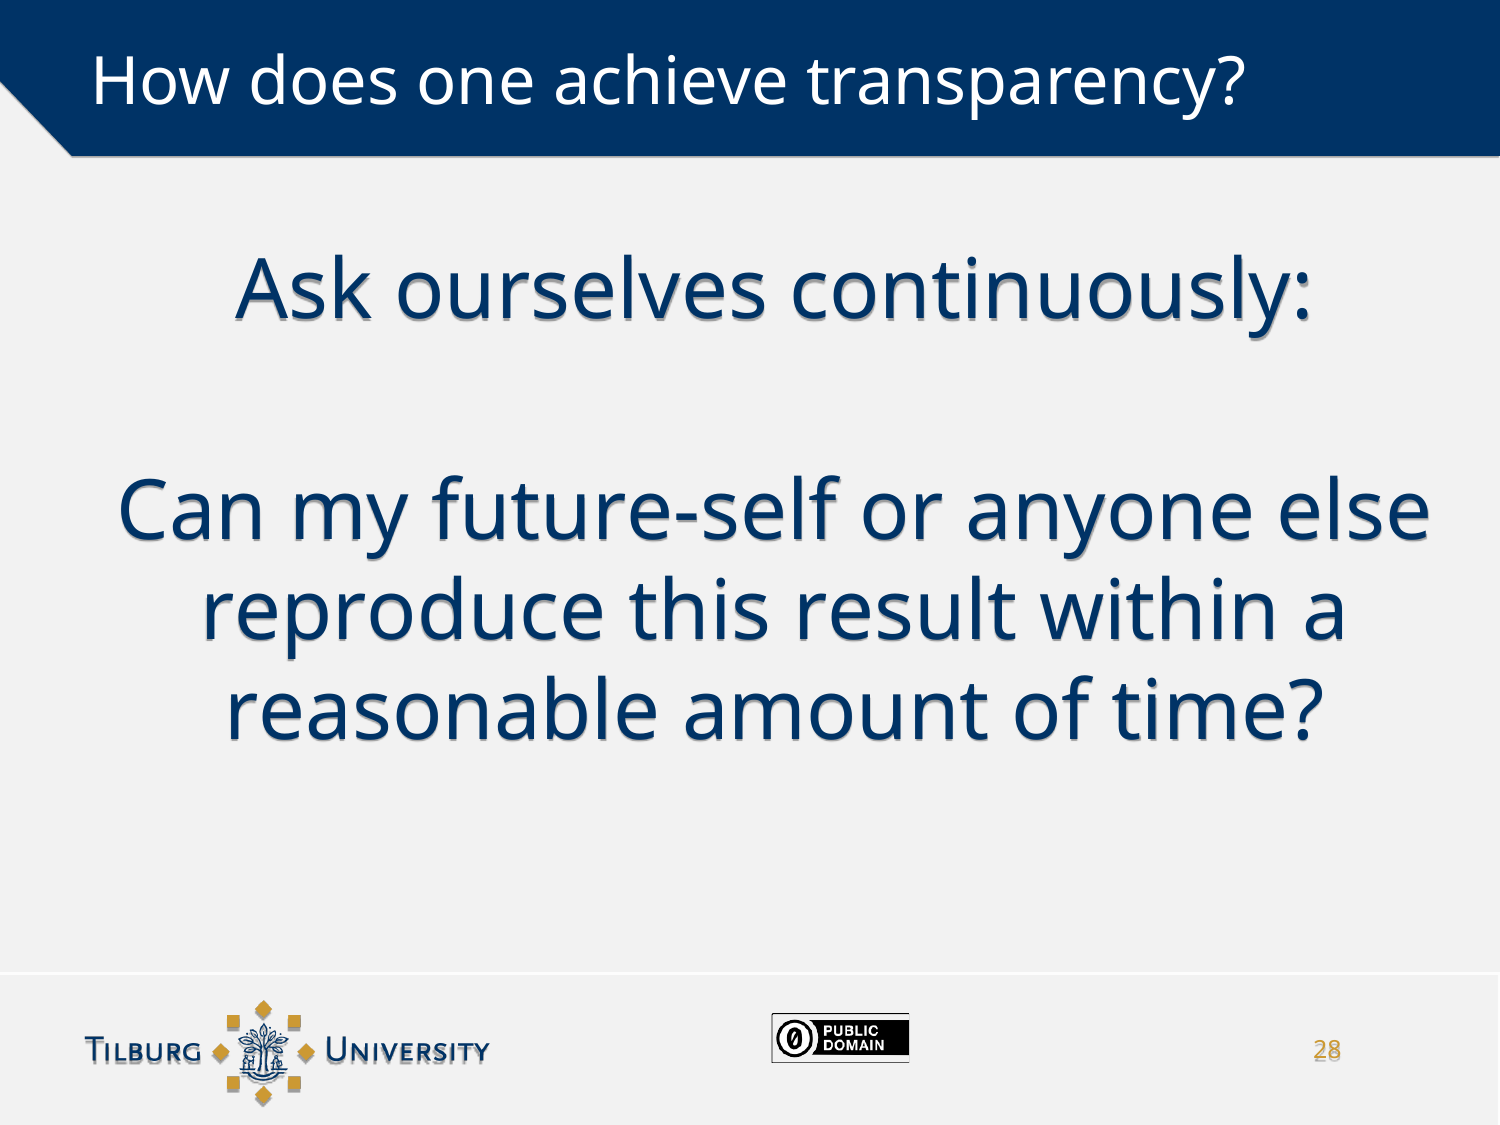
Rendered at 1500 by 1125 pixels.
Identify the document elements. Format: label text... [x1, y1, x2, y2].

title How does one achieve transparency? [75, 0, 1426, 156]
text_box [75, 202, 1426, 971]
text_box [772, 1014, 909, 1062]
text_box [1298, 1026, 1426, 1087]
text_box Ask ourselves continuously: Can my future-self or anyone else reproduce this result within a reasonable amount of time? [99, 227, 1450, 996]
